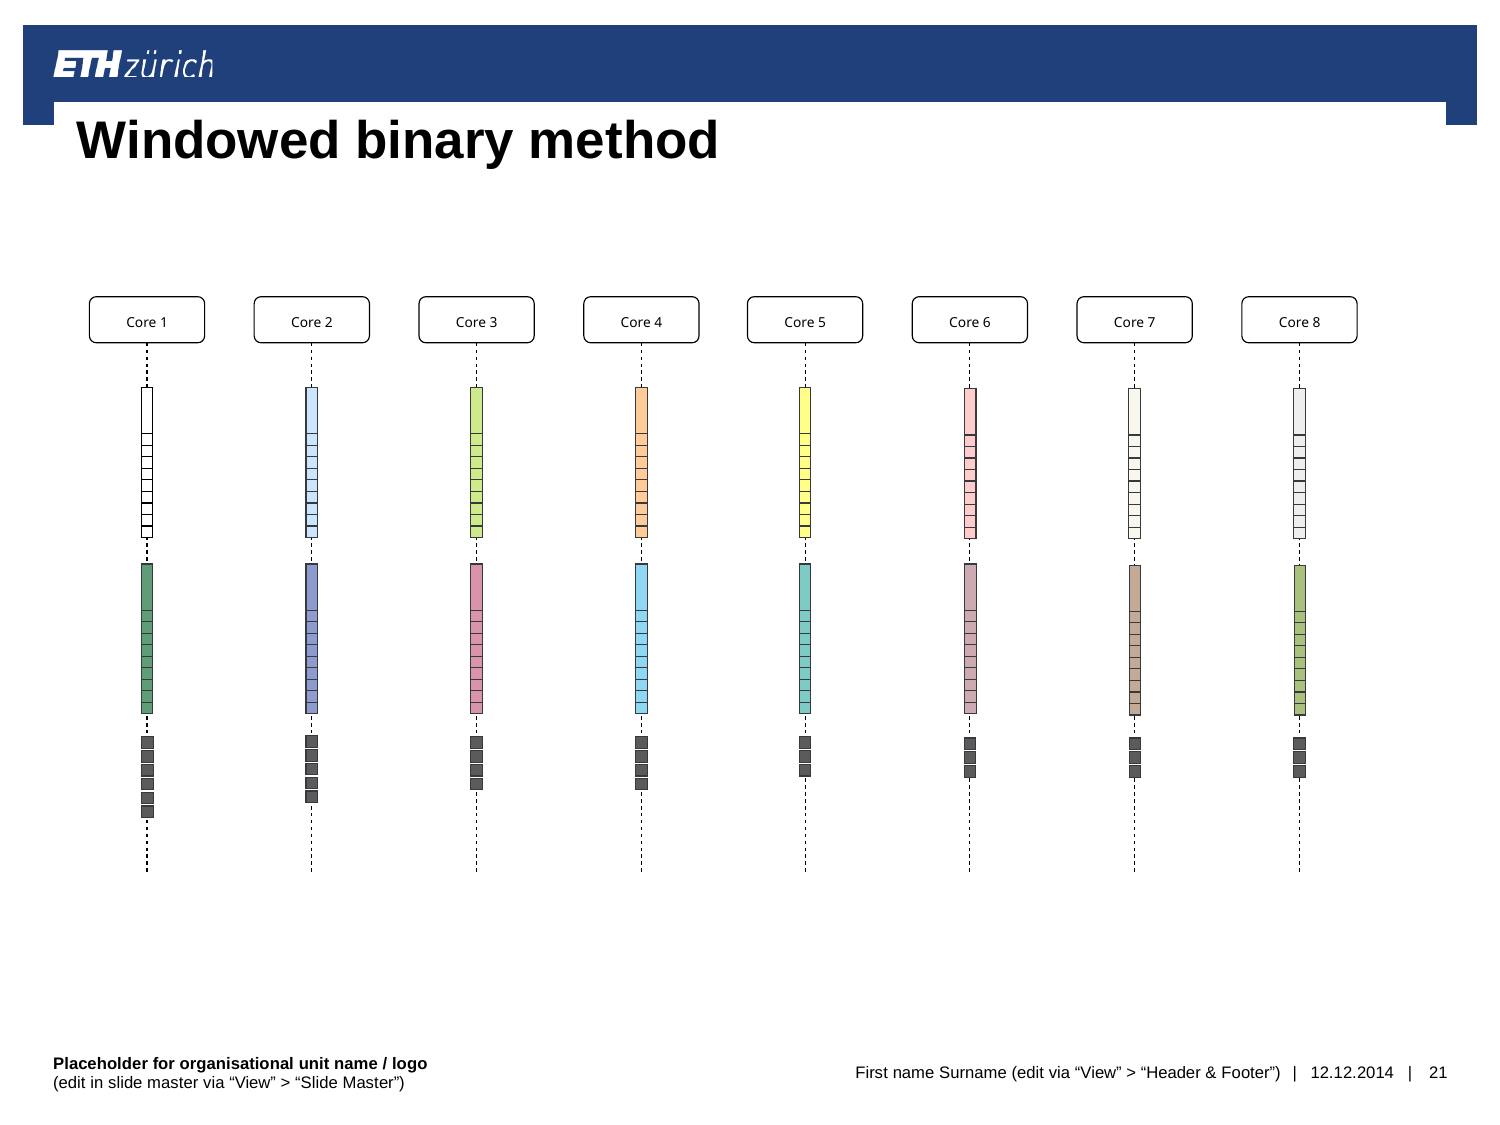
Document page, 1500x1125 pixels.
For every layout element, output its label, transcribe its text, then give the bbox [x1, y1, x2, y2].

title Windowed binary method [53, 101, 1447, 262]
picture [88, 295, 1359, 875]
